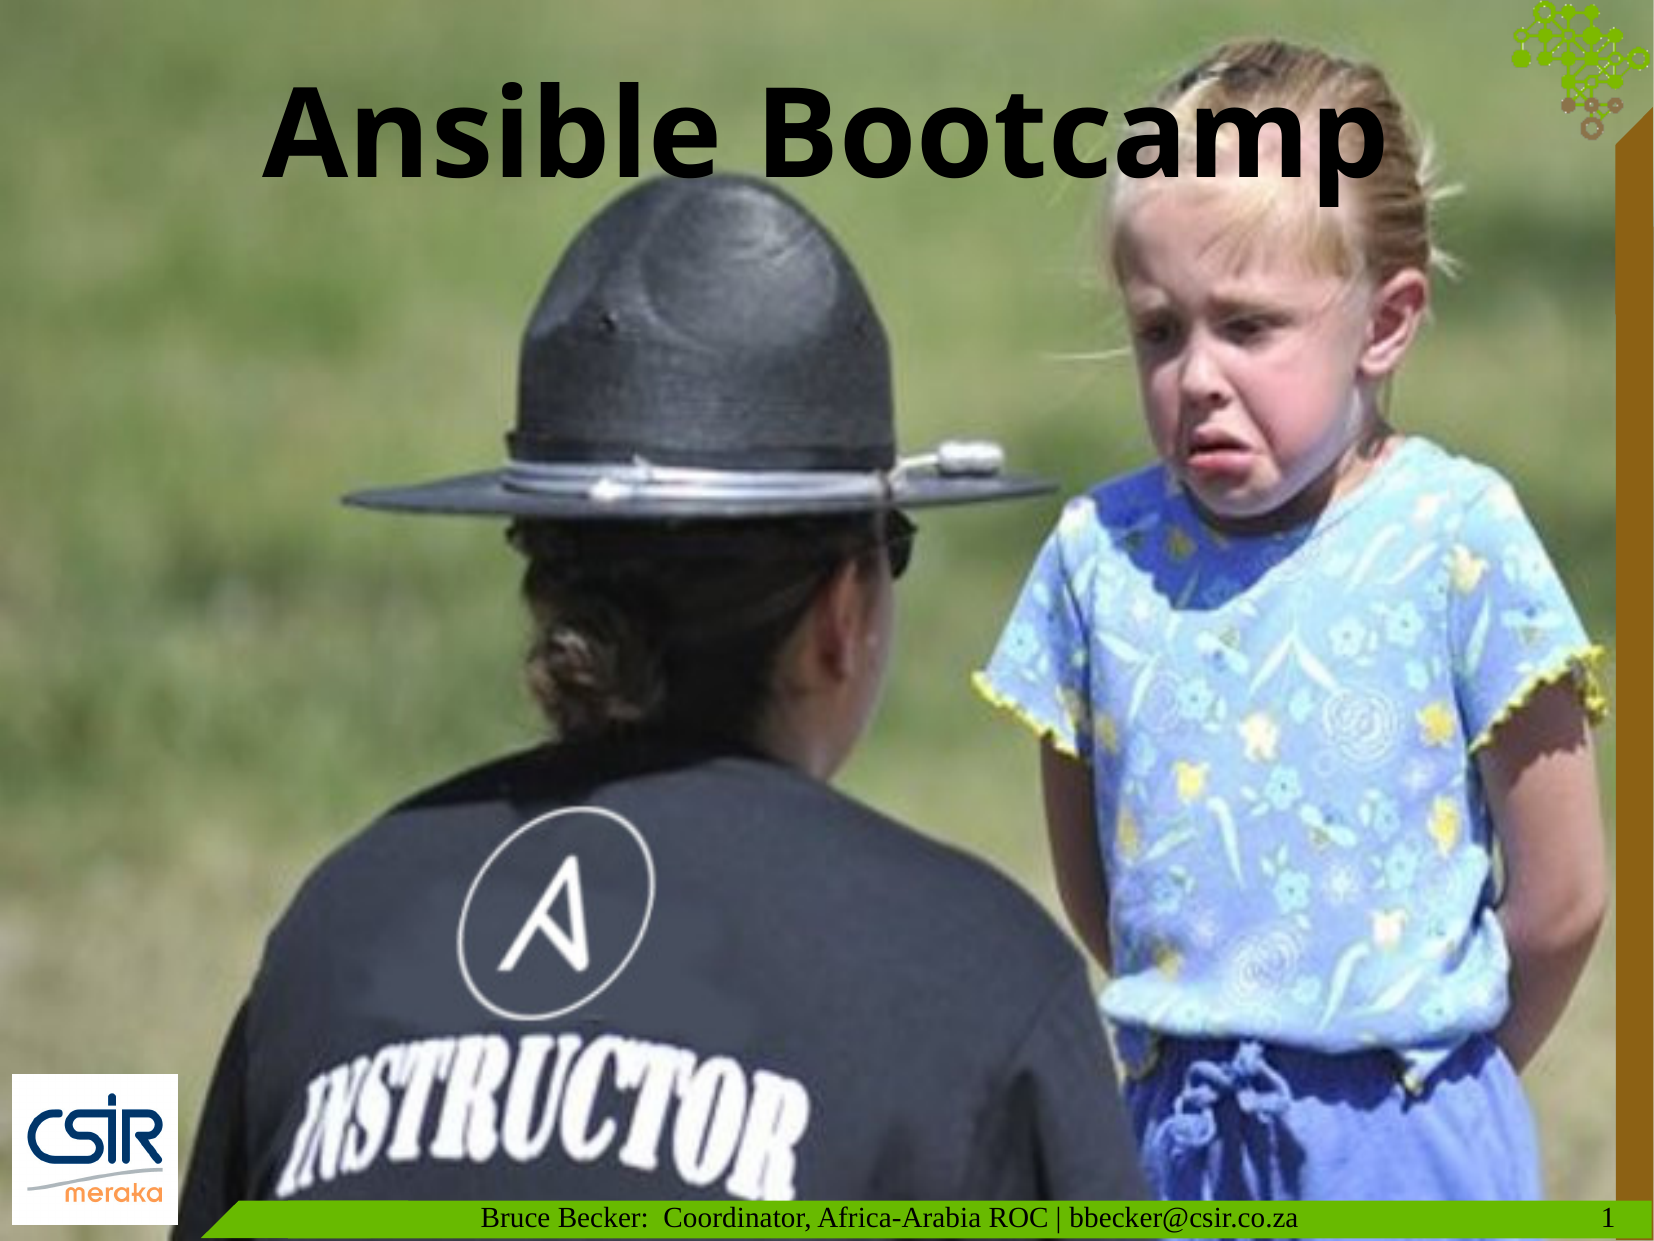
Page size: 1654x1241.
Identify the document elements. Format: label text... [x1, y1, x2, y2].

picture [0, 0, 1654, 1241]
title Ansible Bootcamp [82, 25, 1571, 233]
